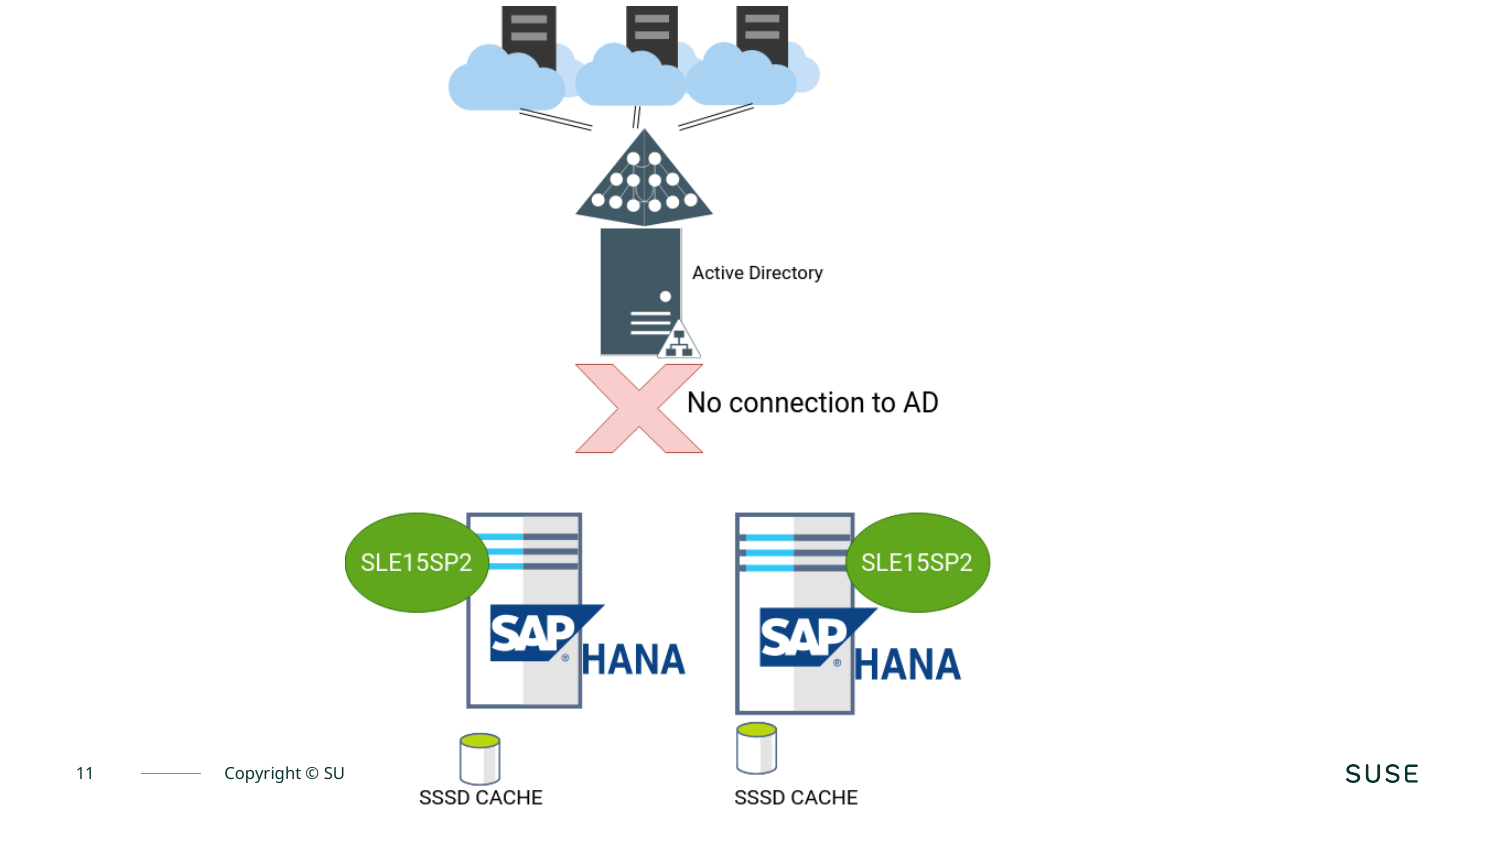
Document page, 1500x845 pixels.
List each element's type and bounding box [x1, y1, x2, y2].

picture [345, 6, 991, 811]
picture [1346, 764, 1418, 783]
